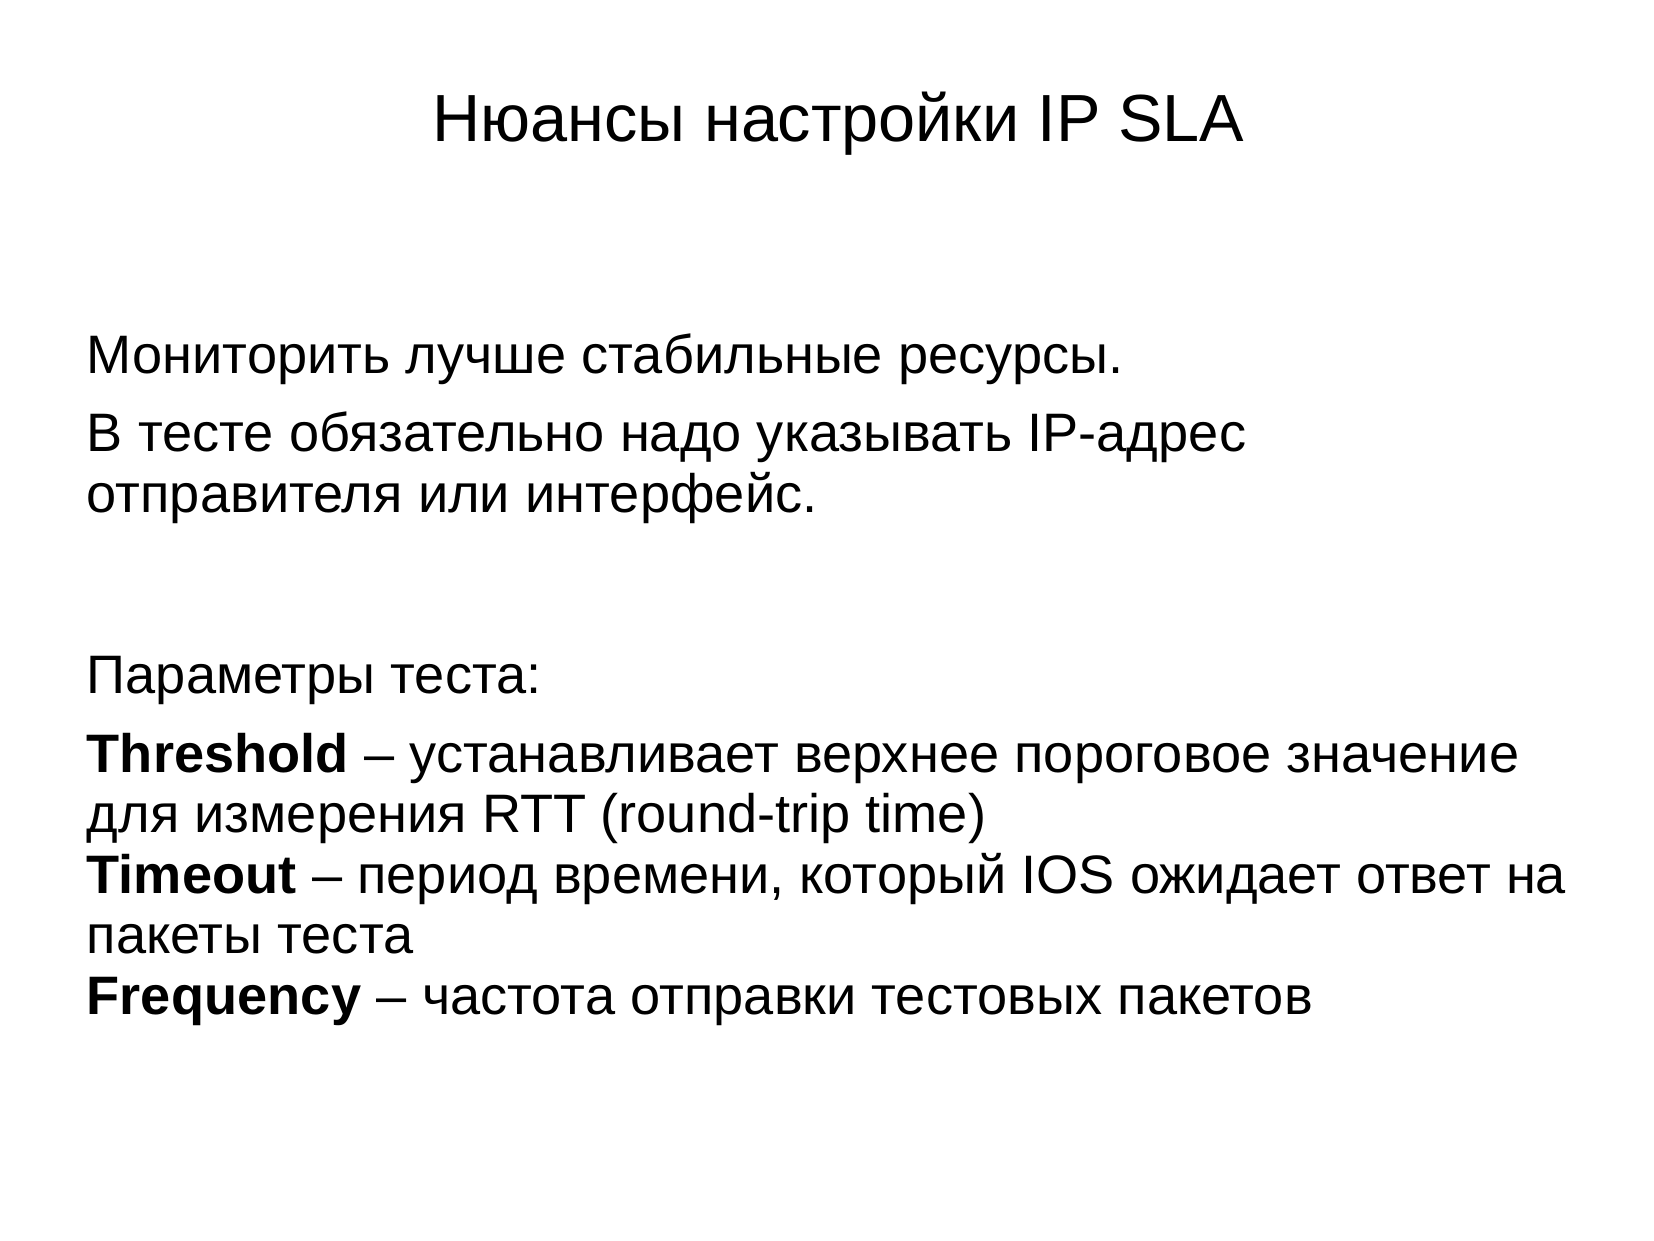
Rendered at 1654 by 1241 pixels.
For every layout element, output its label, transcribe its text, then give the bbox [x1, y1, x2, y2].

subtitle Мониторить лучше стабильные ресурсы. В тесте обязательно надо указывать IP-адрес отправителя или интерфейс. Параметры теста: Threshold – устанавливает верхнее пороговое значение для измерения RTT (round-trip time) Timeout – период времени, который IOS ожидает ответ на пакеты теста Frequency – частота отправки тестовых пакетов [86, 225, 1576, 1126]
title Нюансы настройки IP SLA [82, 49, 1571, 151]
